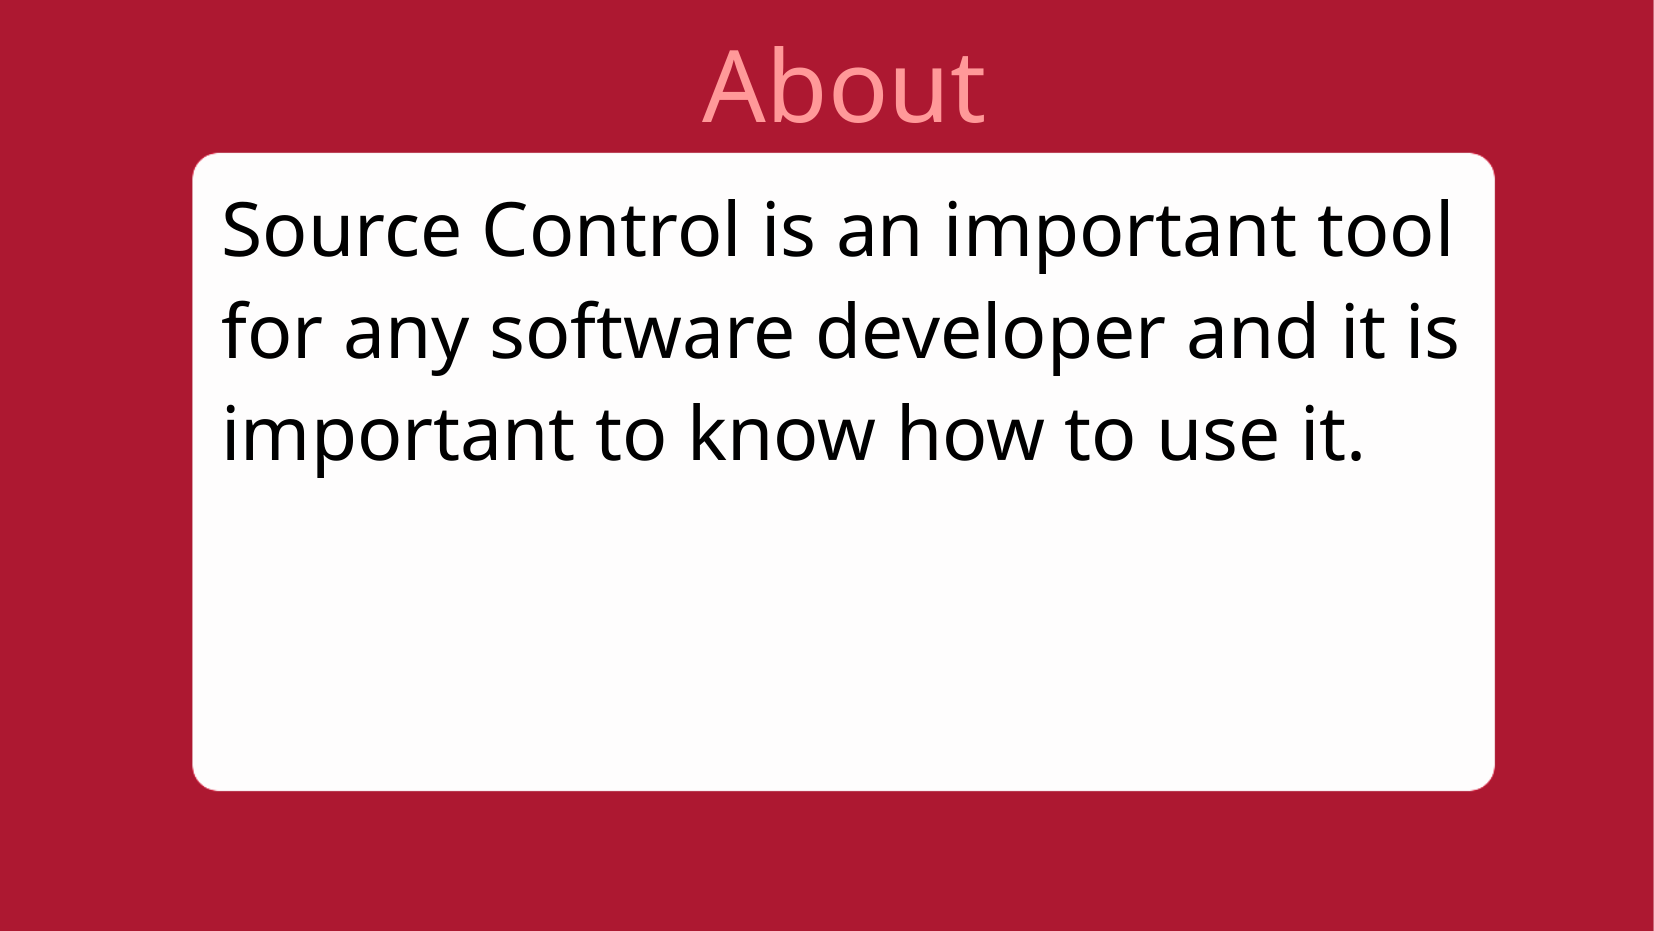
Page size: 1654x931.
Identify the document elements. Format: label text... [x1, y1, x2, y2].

text_box Source Control is an important tool for any software developer and it is important to know how to use it. [221, 175, 1477, 769]
title About [193, 19, 1496, 148]
picture [0, 0, 1654, 931]
